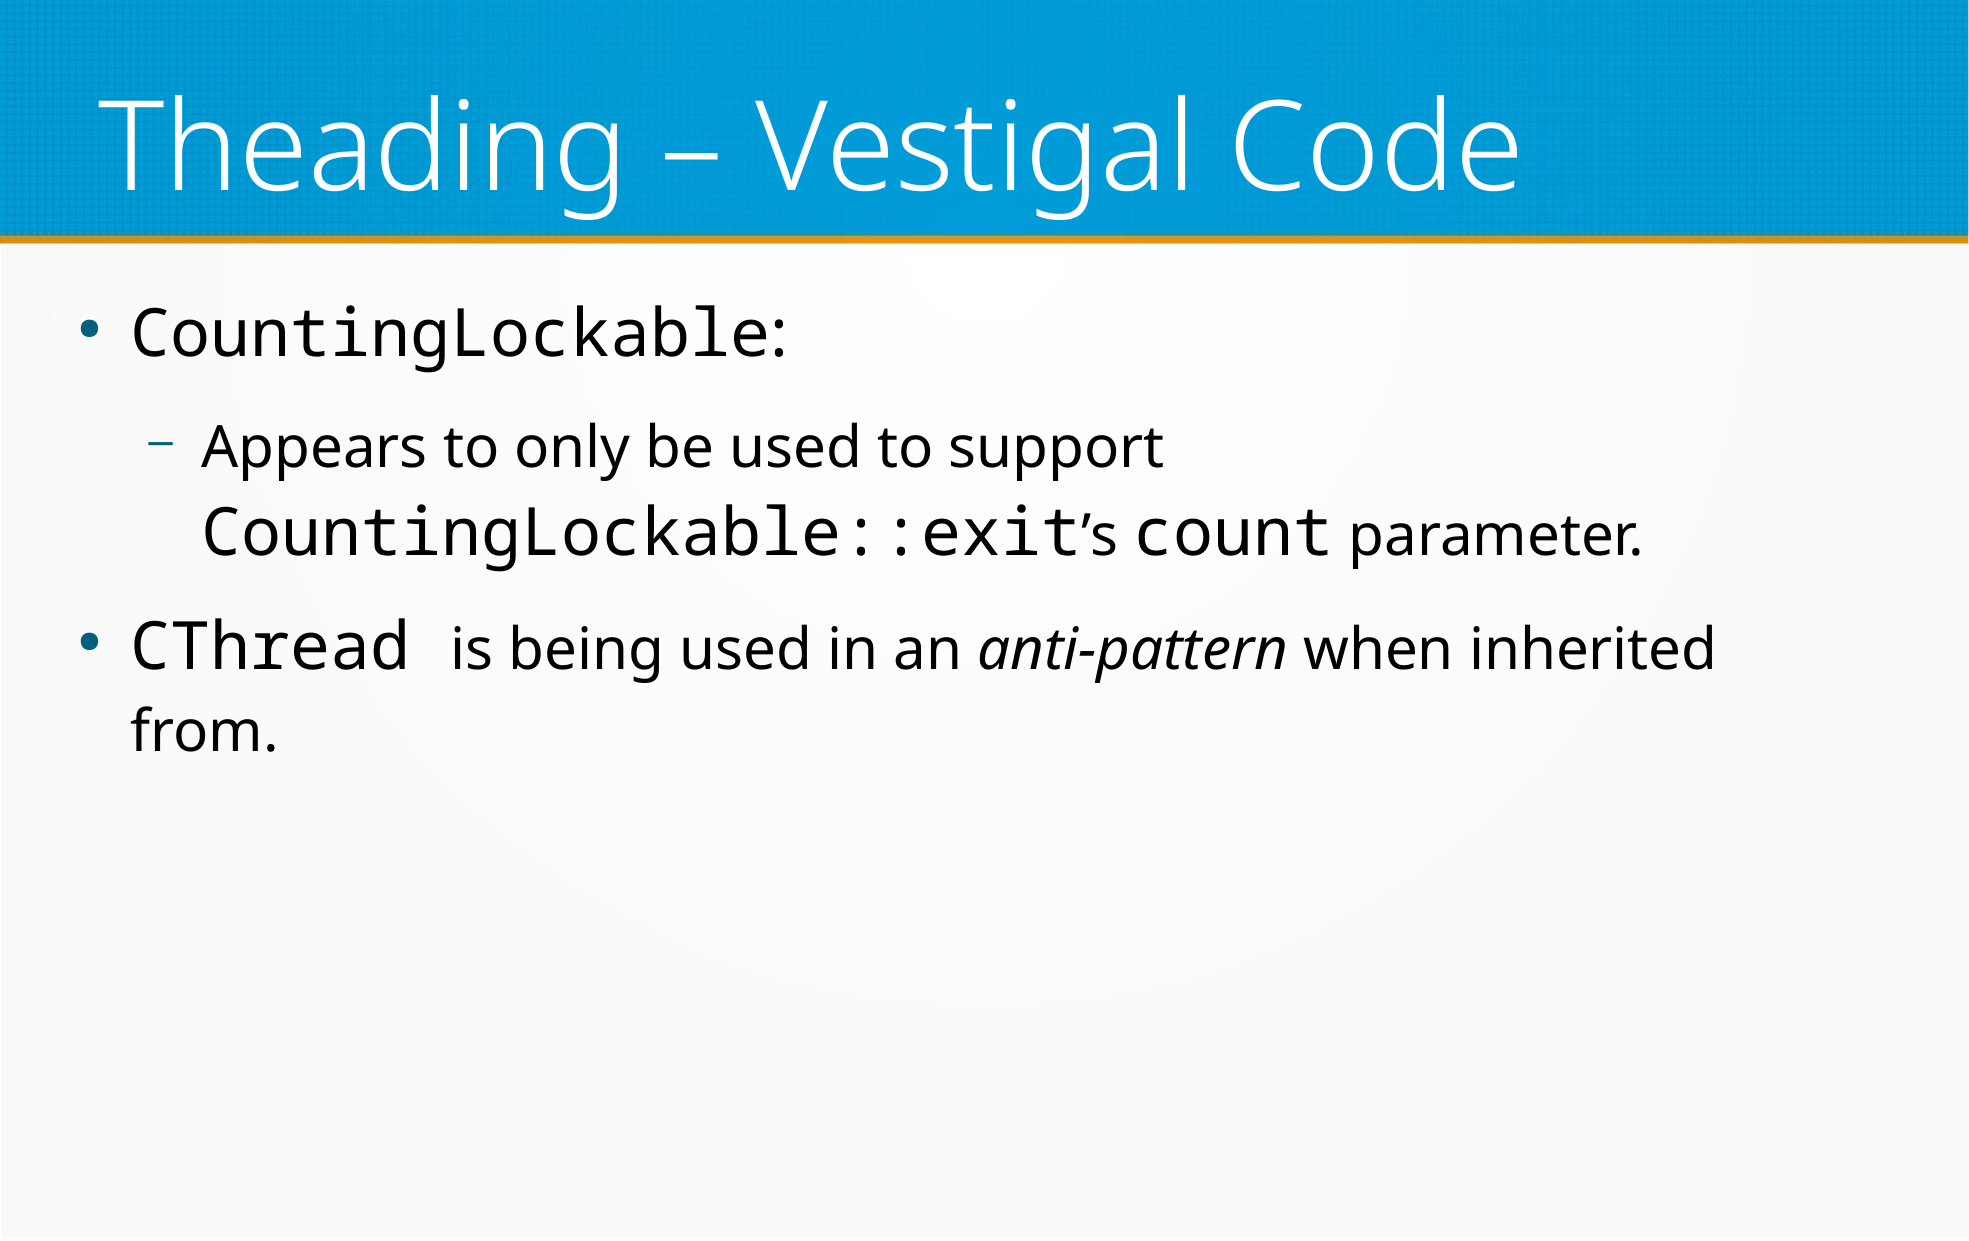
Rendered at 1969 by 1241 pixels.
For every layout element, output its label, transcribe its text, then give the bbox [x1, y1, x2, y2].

picture [0, 233, 1969, 1241]
title Theading – Vestigal Code [98, 19, 1870, 227]
list CountingLockable: Appears to only be used to support CountingLockable::exit’s count parameter. CThread is being used in an anti-pattern when inherited from. [60, 285, 1822, 1186]
